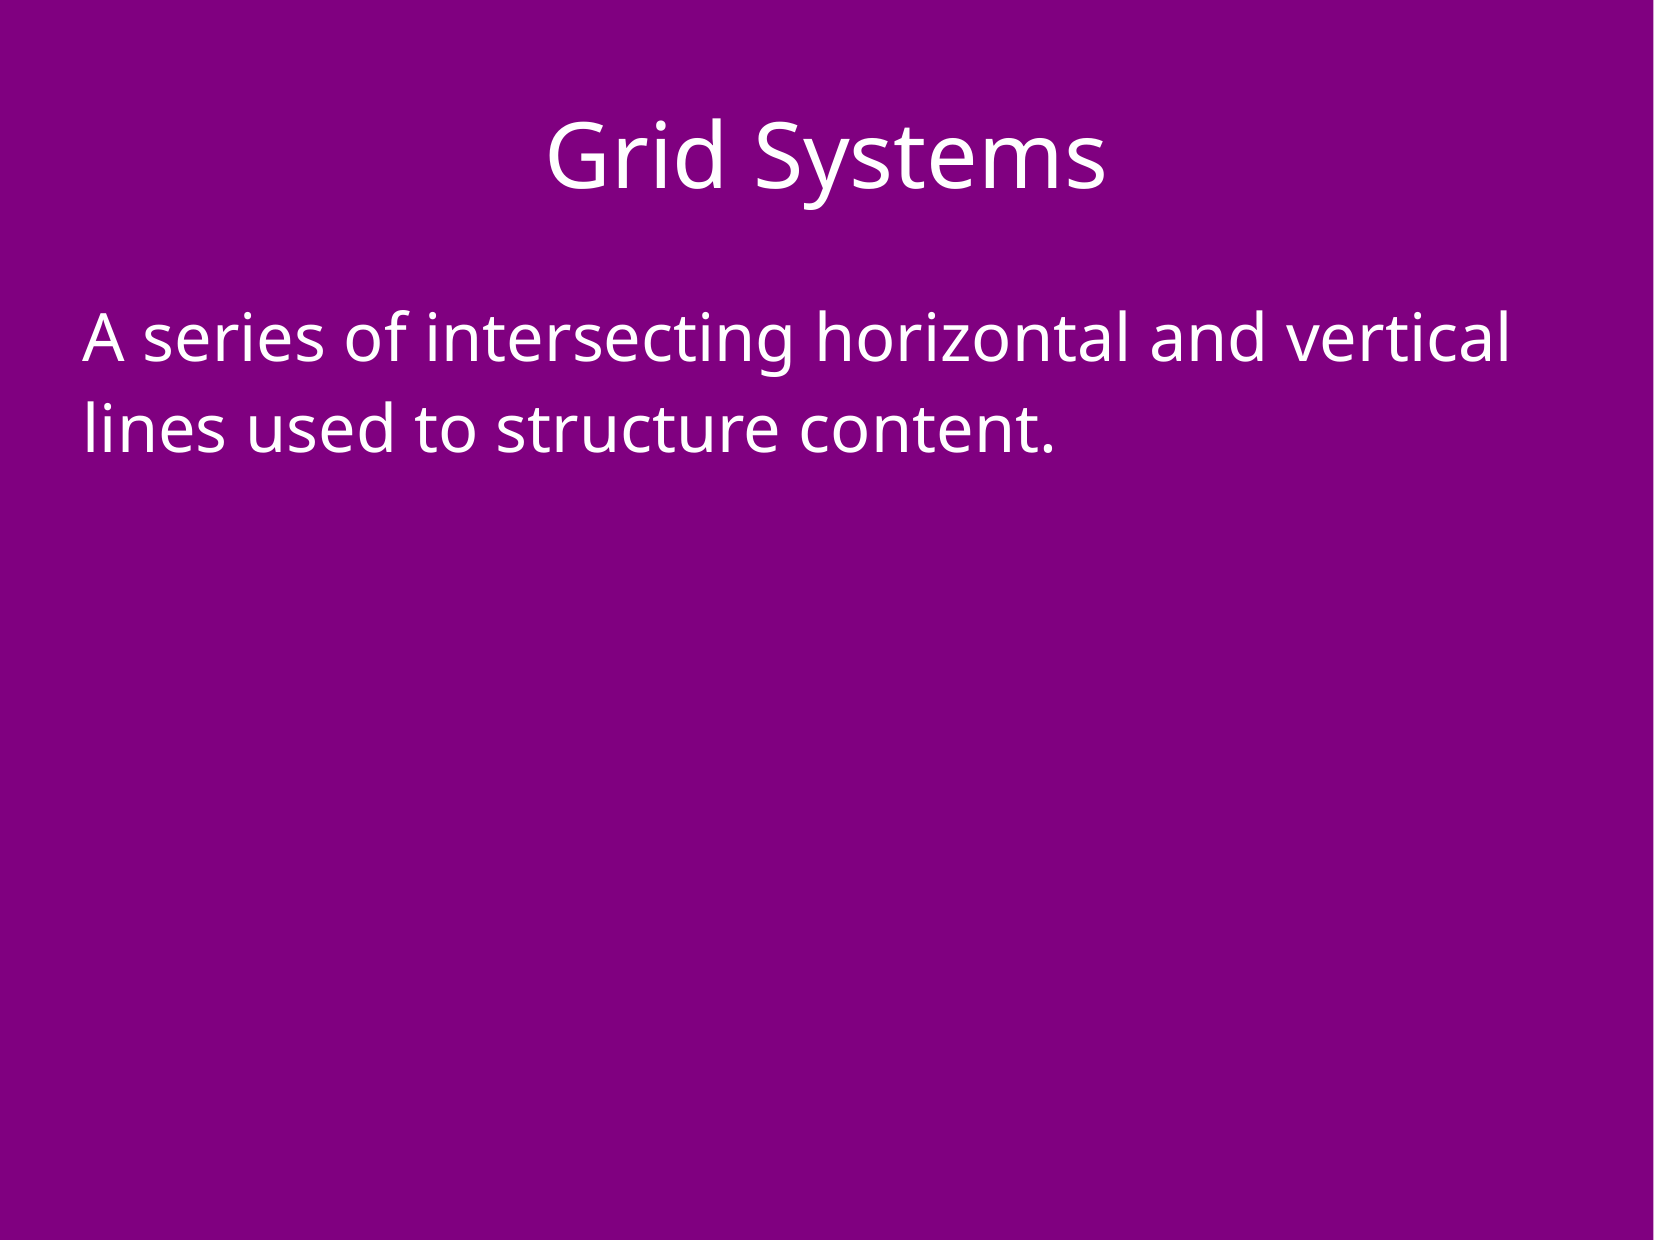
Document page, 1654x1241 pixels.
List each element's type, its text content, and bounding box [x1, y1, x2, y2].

title Grid Systems [82, 49, 1571, 257]
subtitle A series of intersecting horizontal and vertical lines used to structure content. [82, 290, 1571, 1109]
